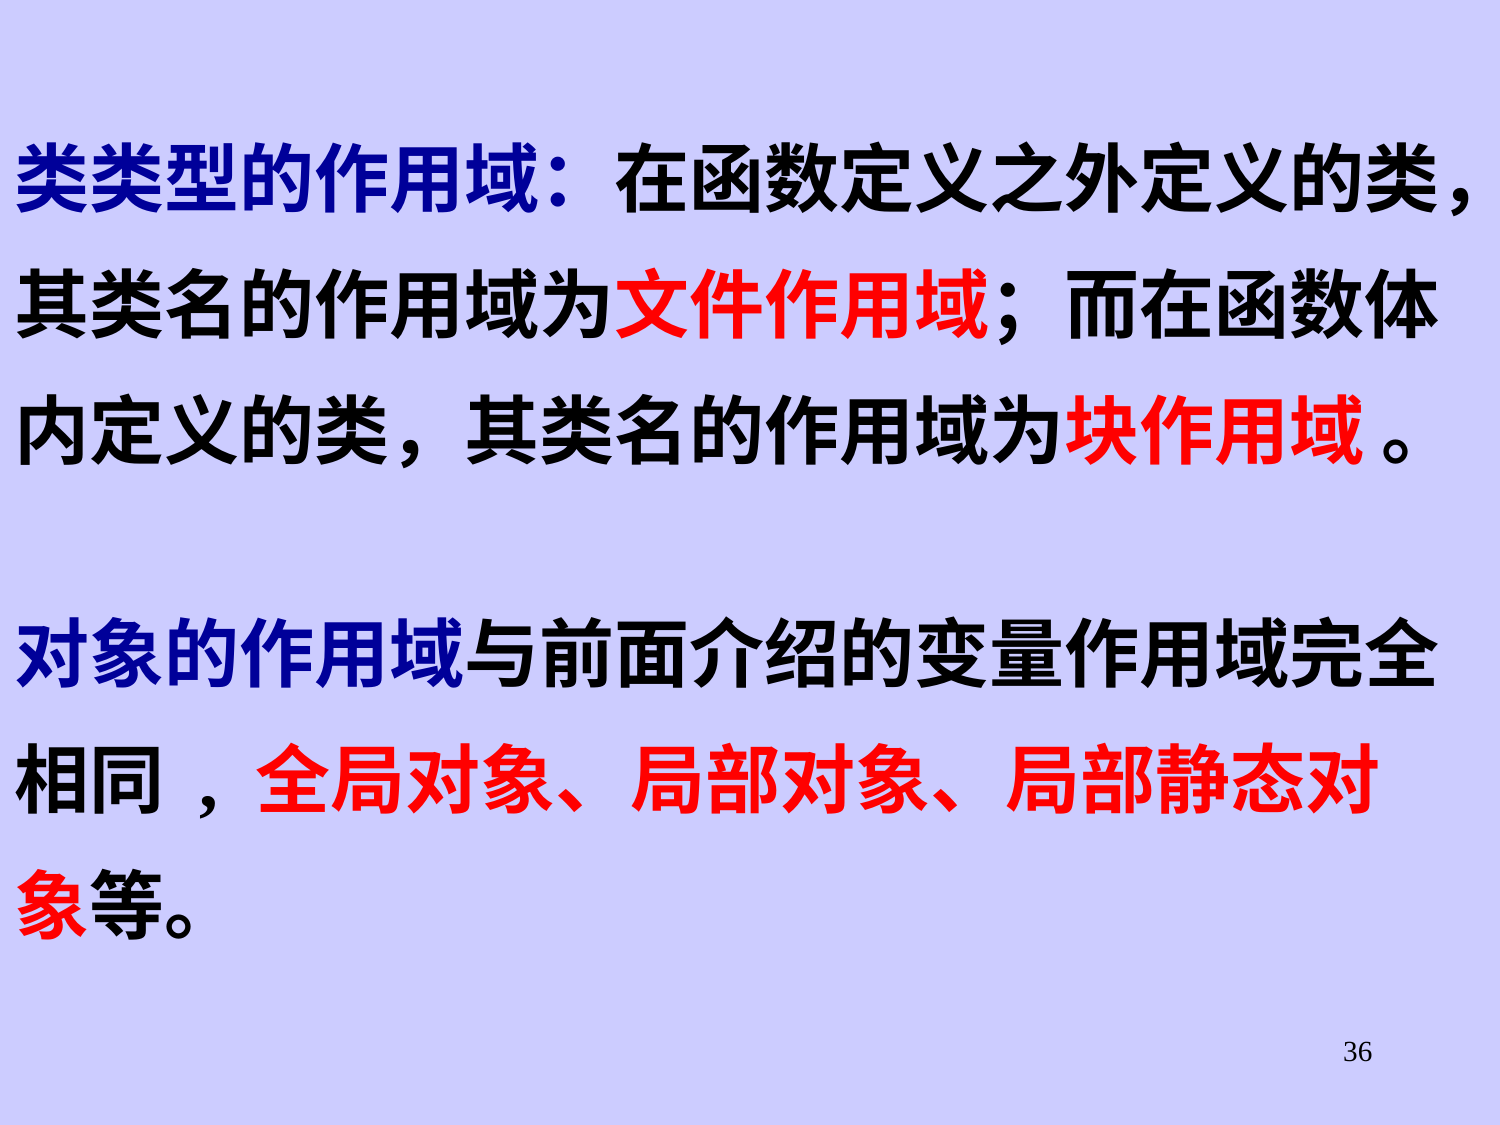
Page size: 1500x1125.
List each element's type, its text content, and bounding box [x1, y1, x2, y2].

text_box <编号> [1074, 1025, 1388, 1101]
text_box 类类型的作用域：在函数定义之外定义的类，其类名的作用域为文件作用域；而在函数体内定义的类，其类名的作用域为块作用域 。 [0, 87, 1476, 481]
text_box 对象的作用域与前面介绍的变量作用域完全相同 , 全局对象、局部对象、局部静态对象等。 [0, 562, 1463, 956]
